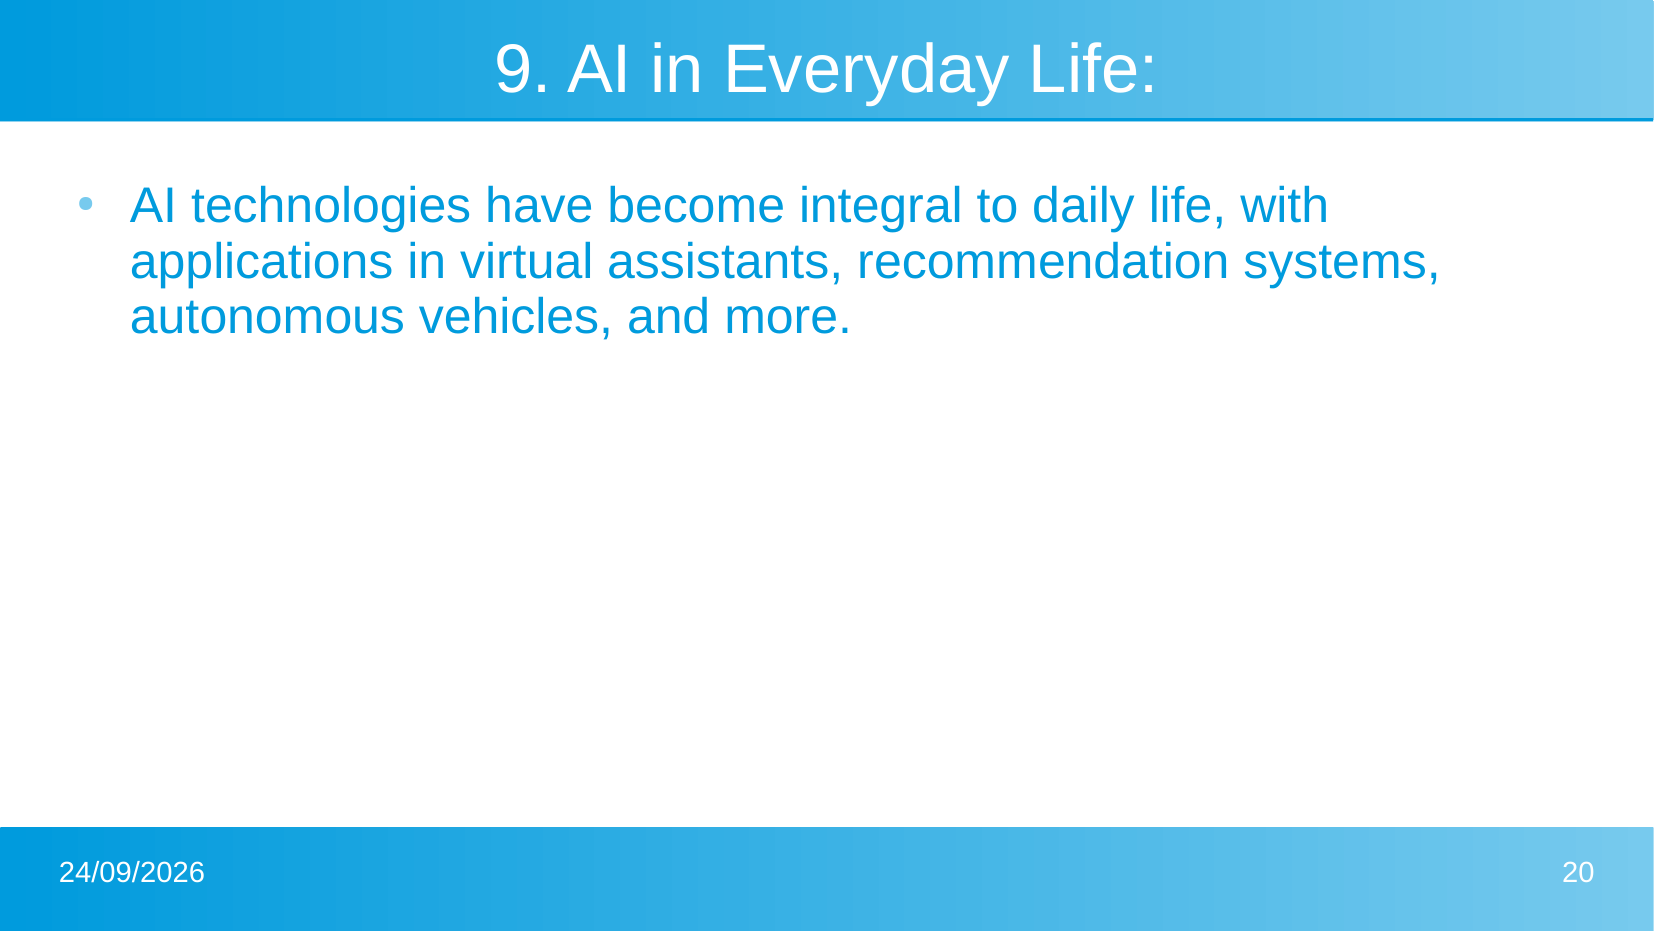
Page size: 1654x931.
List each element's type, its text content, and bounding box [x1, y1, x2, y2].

list AI technologies have become integral to daily life, with applications in virtual assistants, recommendation systems, autonomous vehicles, and more. [59, 177, 1595, 768]
title 9. AI in Everyday Life: [59, 29, 1595, 108]
